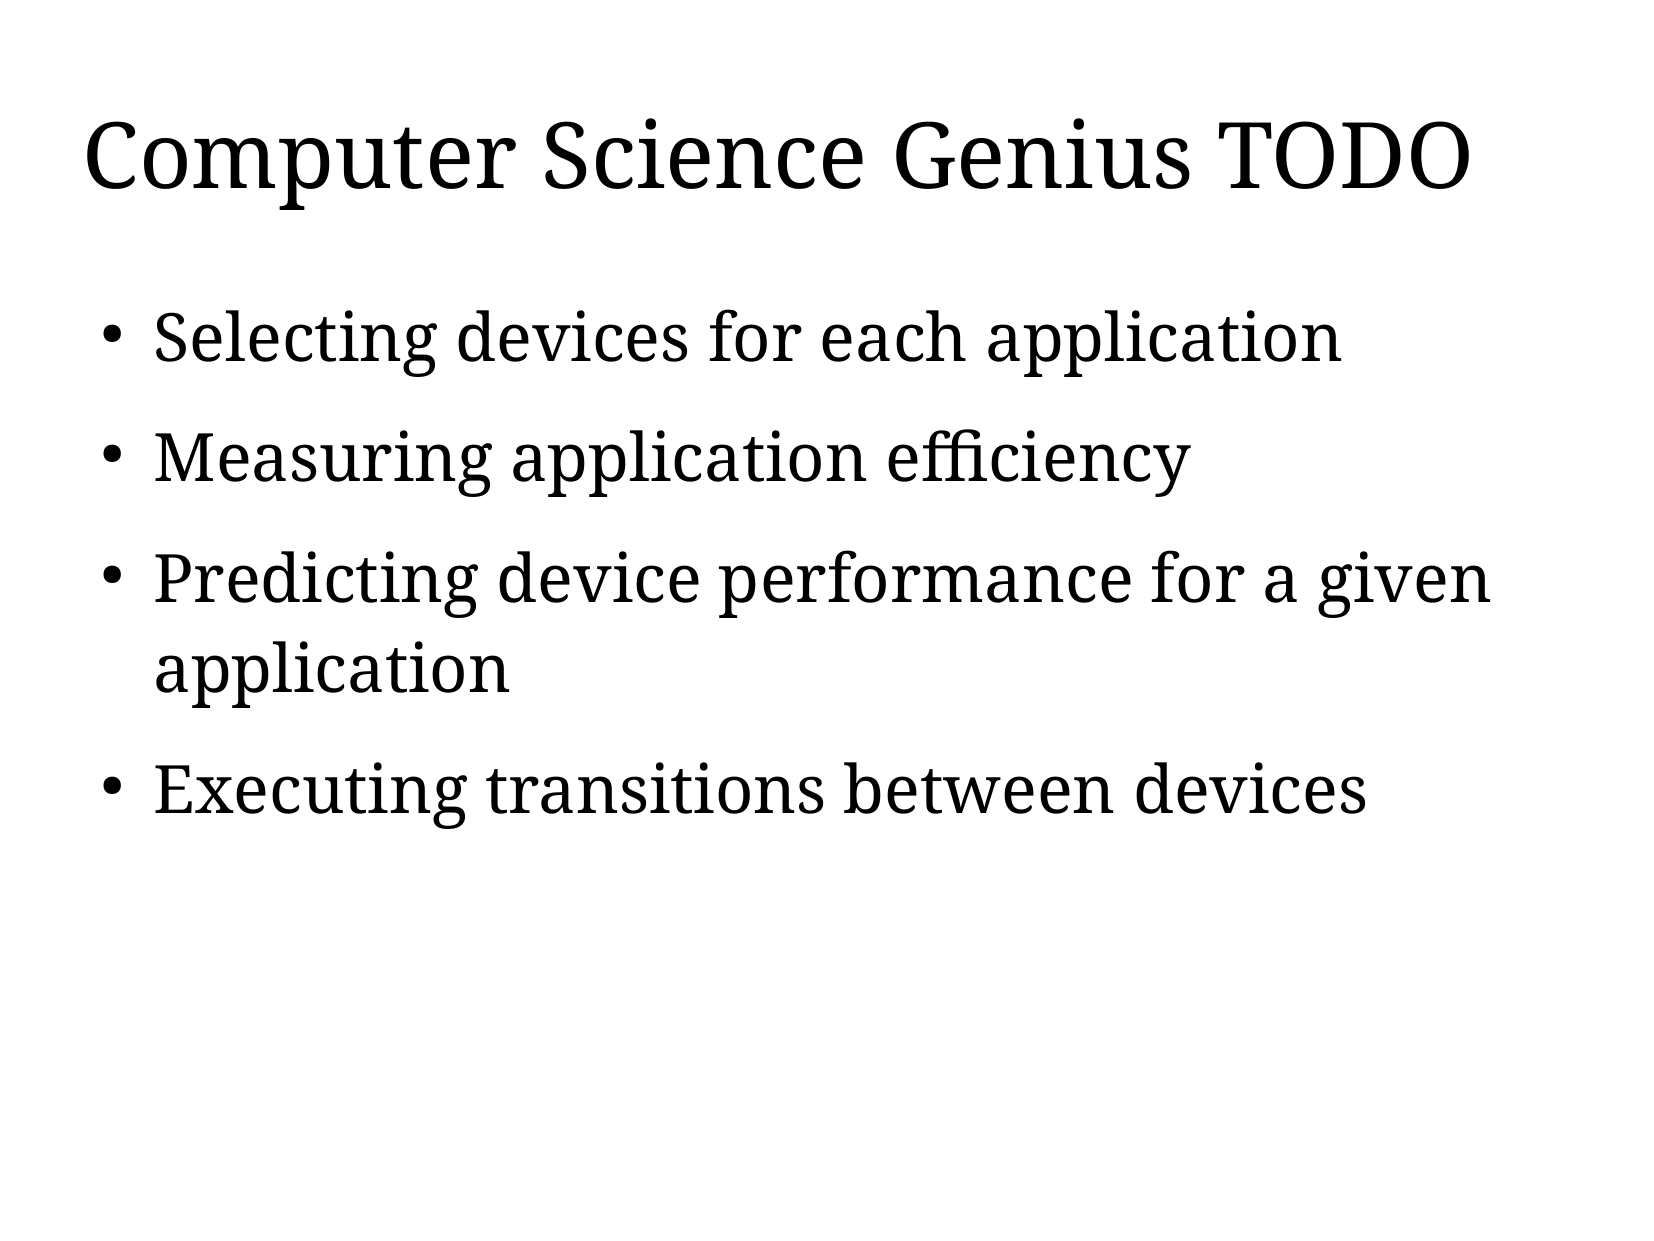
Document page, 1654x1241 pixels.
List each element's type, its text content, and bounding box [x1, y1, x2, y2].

title Computer Science Genius TODO [82, 49, 1571, 257]
list Selecting devices for each application Measuring application efficiency Predicting device performance for a given application Executing transitions between devices [82, 290, 1571, 1094]
